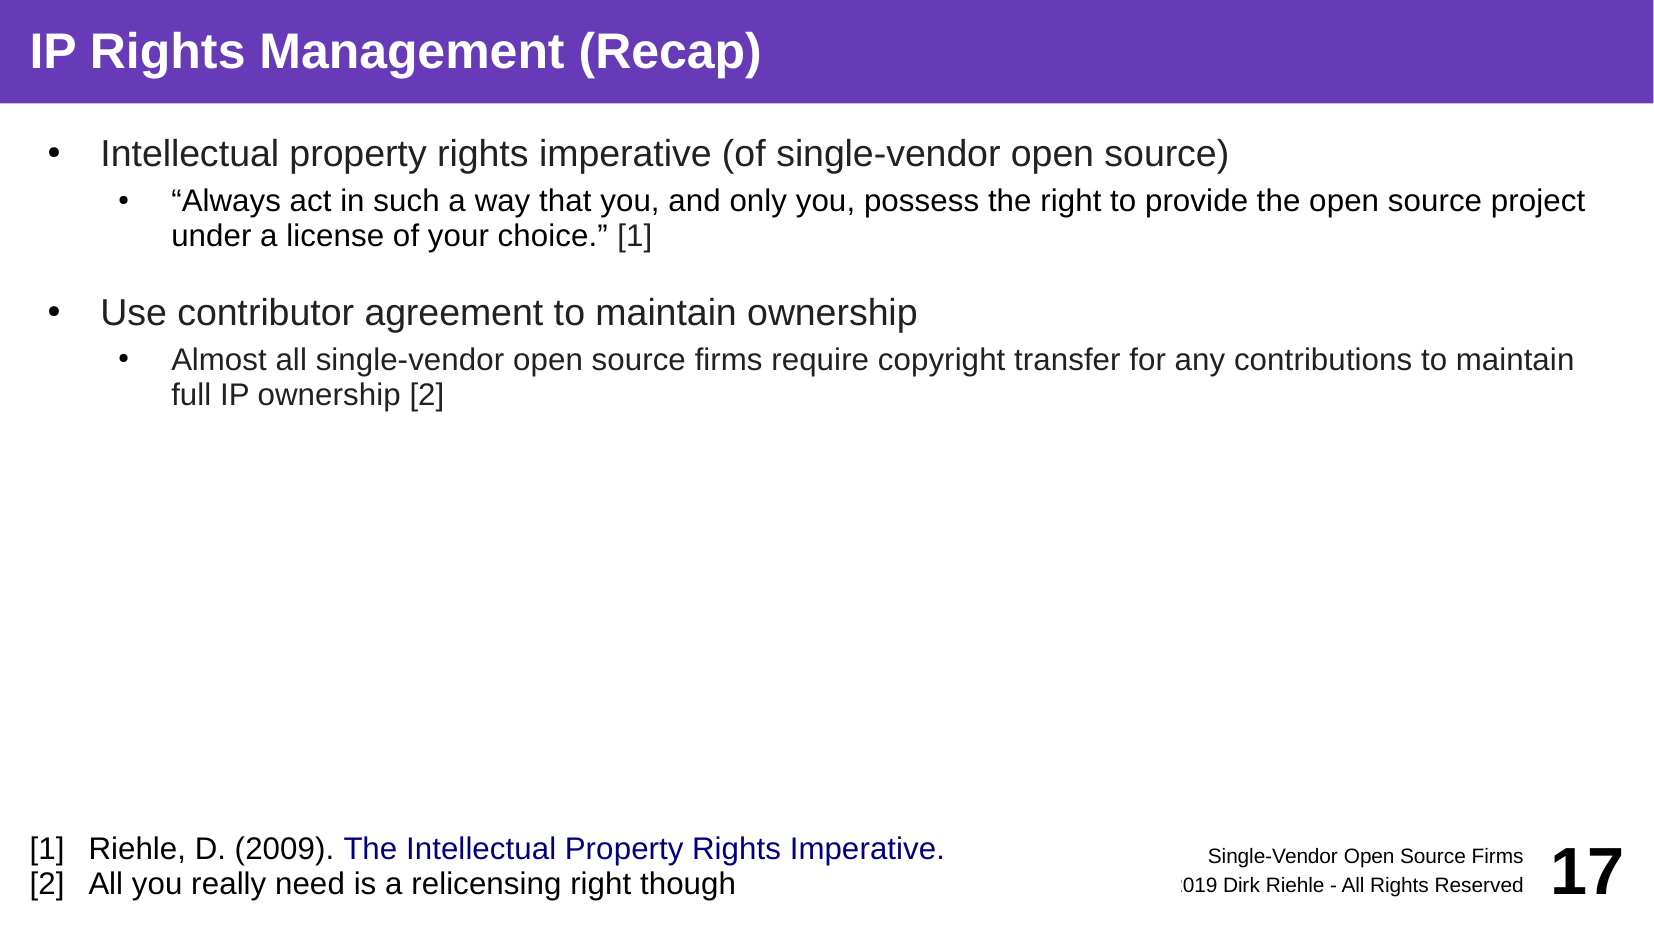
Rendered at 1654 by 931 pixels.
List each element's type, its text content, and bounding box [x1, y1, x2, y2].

title IP Rights Management (Recap) [0, 0, 1654, 104]
list Intellectual property rights imperative (of single-vendor open source) “Always act in such a way that you, and only you, possess the right to provide the open source project under a license of your choice.” [1] Use contributor agreement to maintain ownership Almost all single-vendor open source firms require copyright transfer for any contributions to maintain full IP ownership [2] [29, 132, 1625, 813]
text_box [1] Riehle, D. (2009). The Intellectual Property Rights Imperative. [2] All you really need is a relicensing right though [0, 812, 1182, 931]
